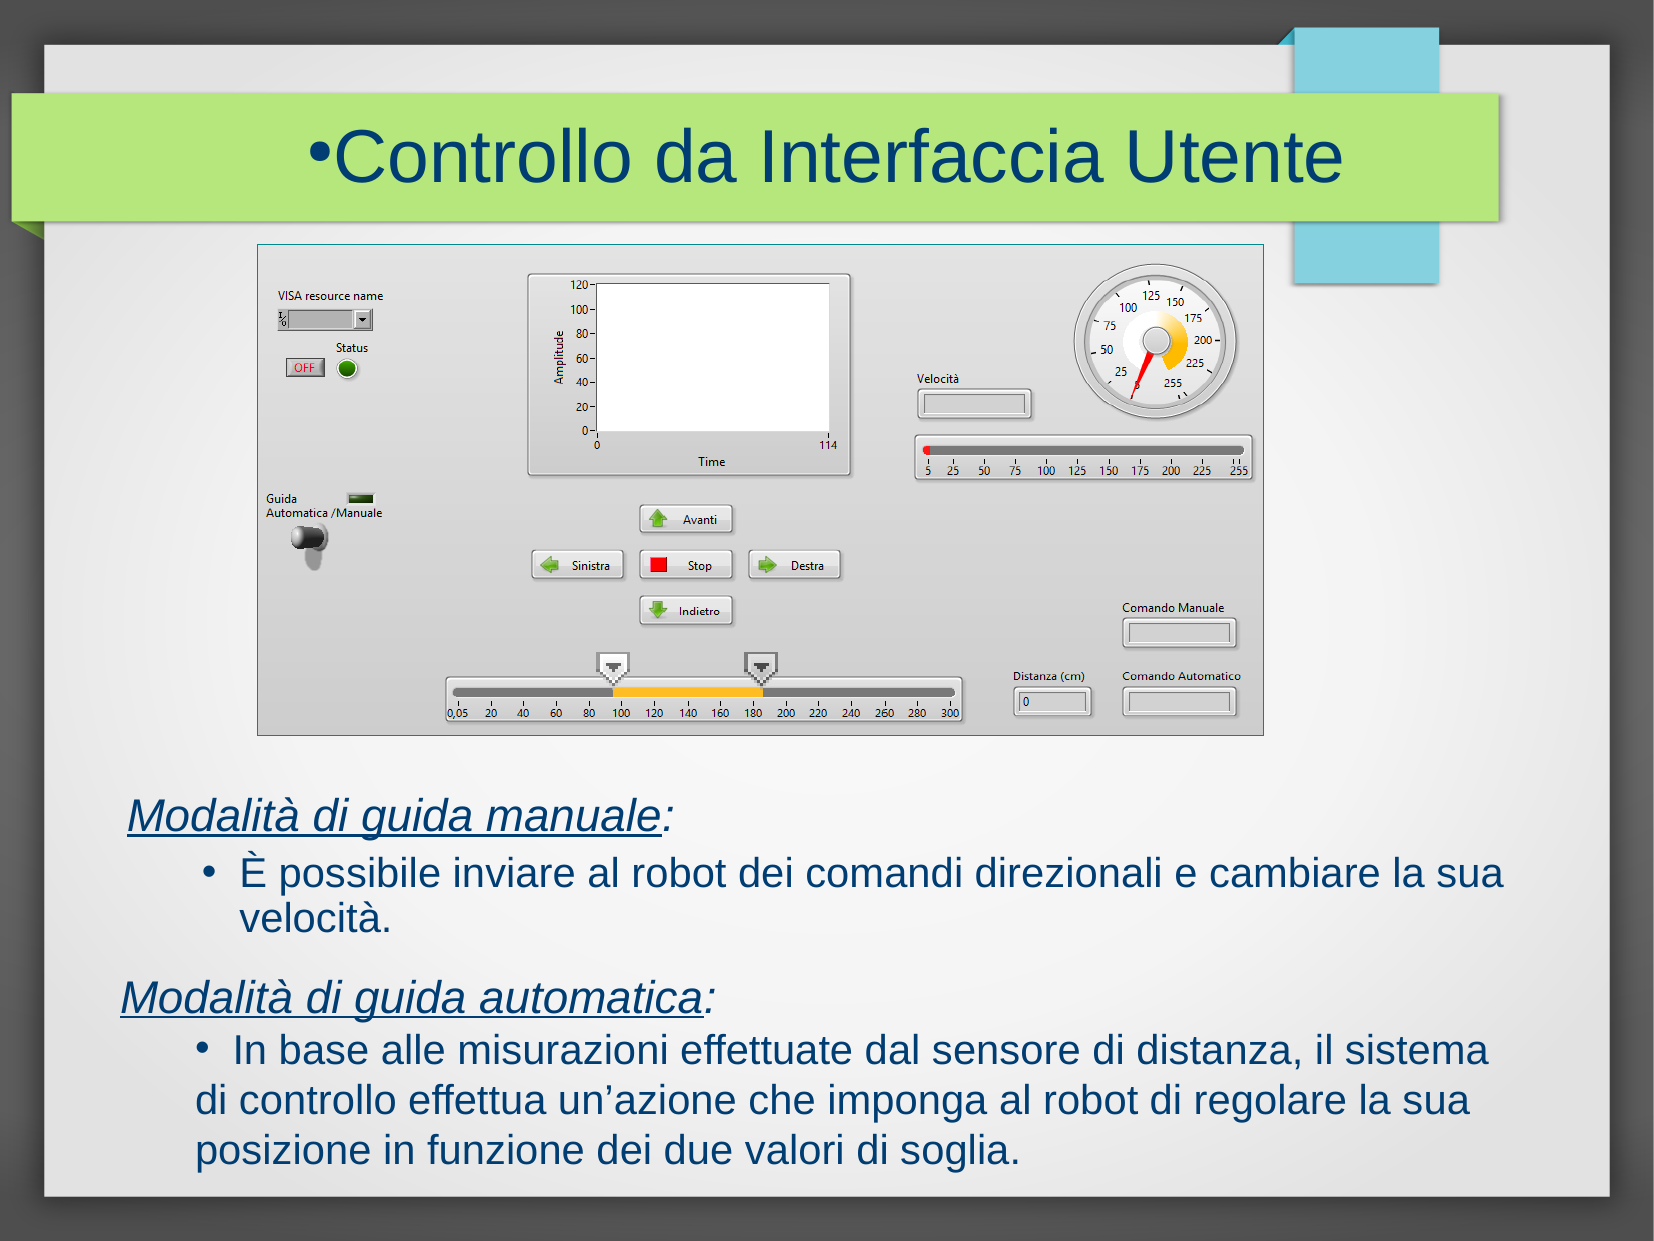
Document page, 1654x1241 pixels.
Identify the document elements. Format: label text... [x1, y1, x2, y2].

subtitle Modalità di guida manuale: È possibile inviare al robot dei comandi direzionali e cambiare la sua velocità. [126, 767, 1527, 959]
title Controllo da Interfaccia Utente [82, 49, 1571, 257]
picture [0, 0, 1654, 1241]
text_box Modalità di guida automatica: In base alle misurazioni effettuate dal sensore di distanza, il sistema di controllo effettua un’azione che imponga al robot di regolare la sua posizione in funzione dei due valori di soglia. [105, 959, 1549, 1181]
